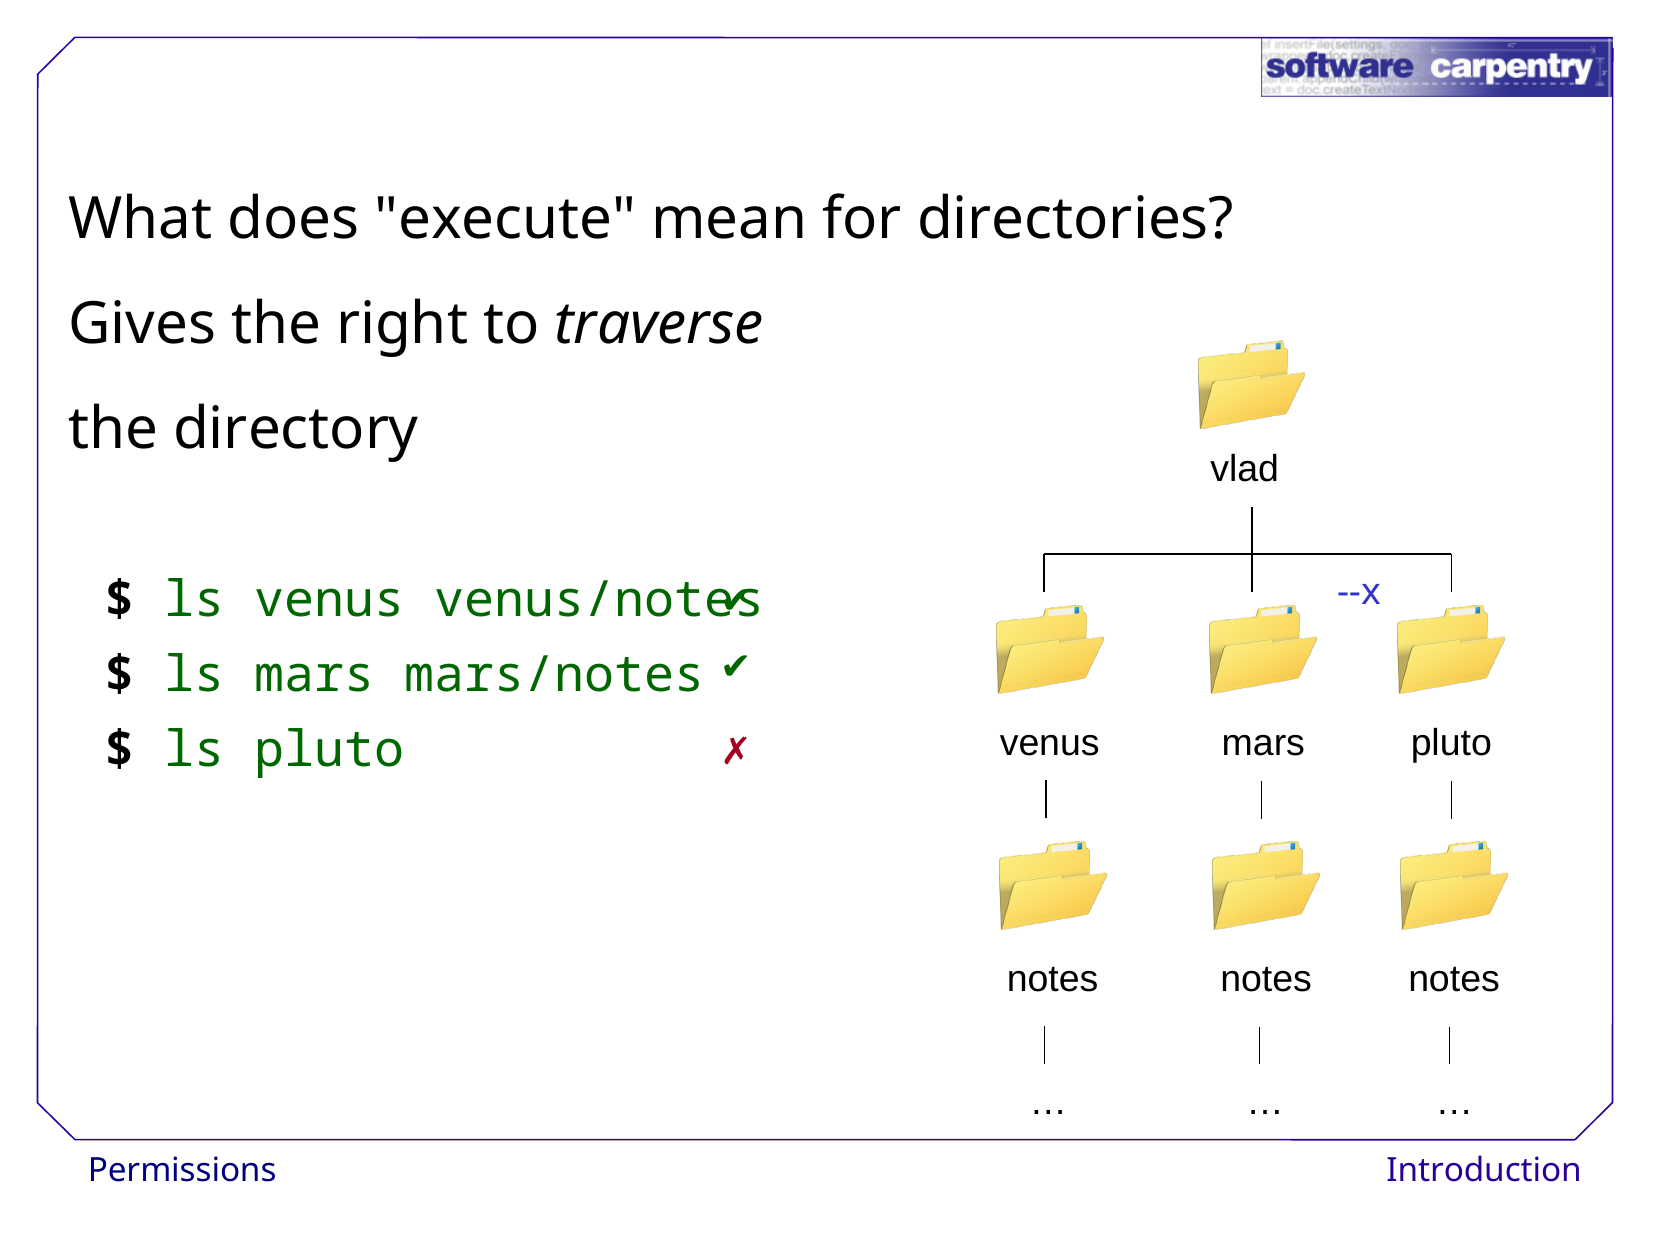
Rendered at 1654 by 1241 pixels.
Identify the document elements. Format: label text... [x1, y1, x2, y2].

text_box What does "execute" mean for directories? Gives the right to traverse the directory [53, 138, 1399, 469]
text_box notes [991, 950, 1114, 1008]
text_box $ ls venus venus/notes $ ls mars mars/notes $ ls pluto [89, 544, 790, 1131]
text_box … [1014, 1073, 1083, 1131]
picture [1194, 327, 1309, 442]
text_box vlad [1195, 442, 1294, 498]
text_box notes [1393, 950, 1515, 1008]
text_box --x [1322, 563, 1396, 621]
text_box ✗ [705, 723, 767, 781]
text_box mars [1206, 714, 1320, 773]
text_box venus [984, 714, 1115, 773]
text_box pluto [1395, 714, 1507, 773]
picture [1205, 591, 1321, 707]
picture [1208, 827, 1324, 943]
text_box … [1420, 1073, 1489, 1131]
text_box ✔ [705, 572, 767, 630]
text_box ✔ [705, 638, 767, 696]
text_box notes [1205, 950, 1327, 1008]
picture [1396, 827, 1512, 943]
picture [992, 591, 1108, 707]
picture [1393, 591, 1509, 707]
picture [1261, 39, 1613, 97]
text_box … [1231, 1073, 1299, 1131]
picture [995, 827, 1111, 943]
